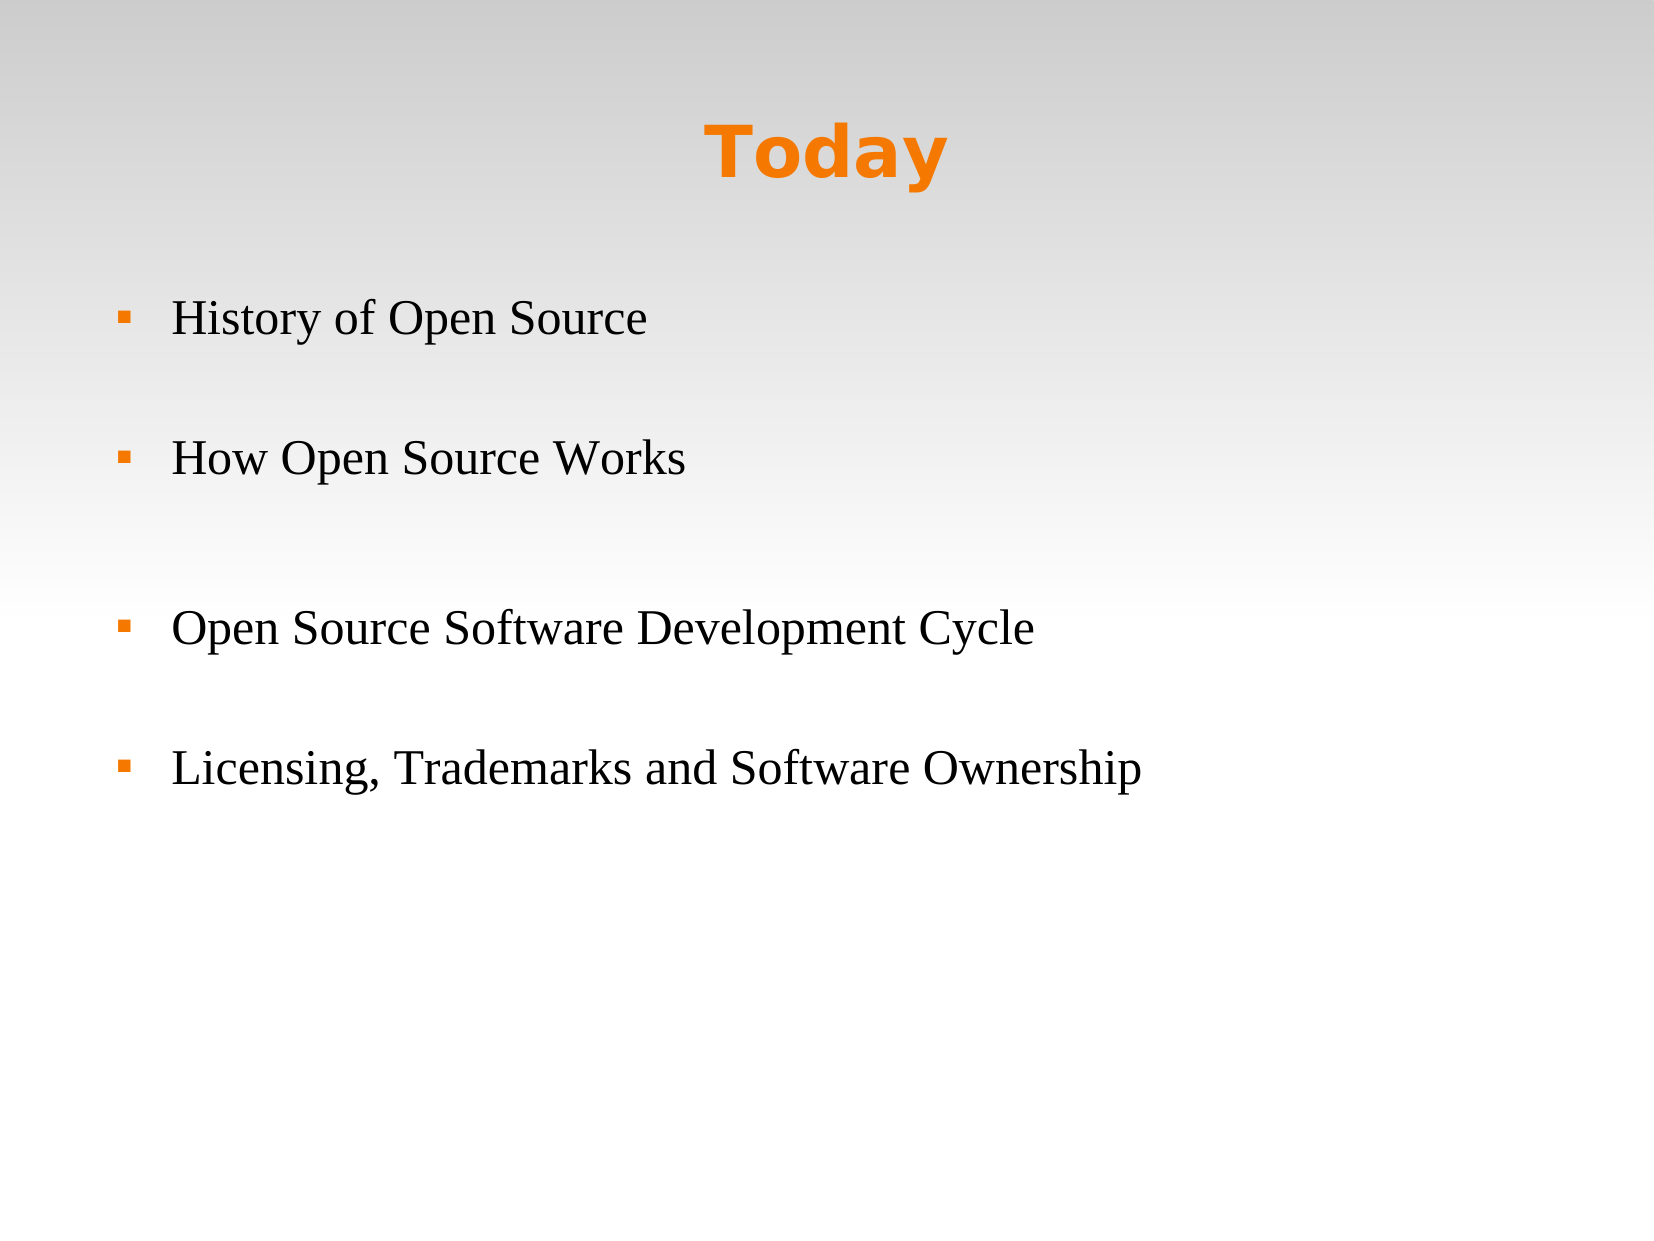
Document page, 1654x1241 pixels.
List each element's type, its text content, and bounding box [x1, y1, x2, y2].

list History of Open Source How Open Source Works Open Source Software Development Cycle Licensing, Trademarks and Software Ownership [82, 290, 1571, 1094]
title Today [82, 49, 1571, 257]
